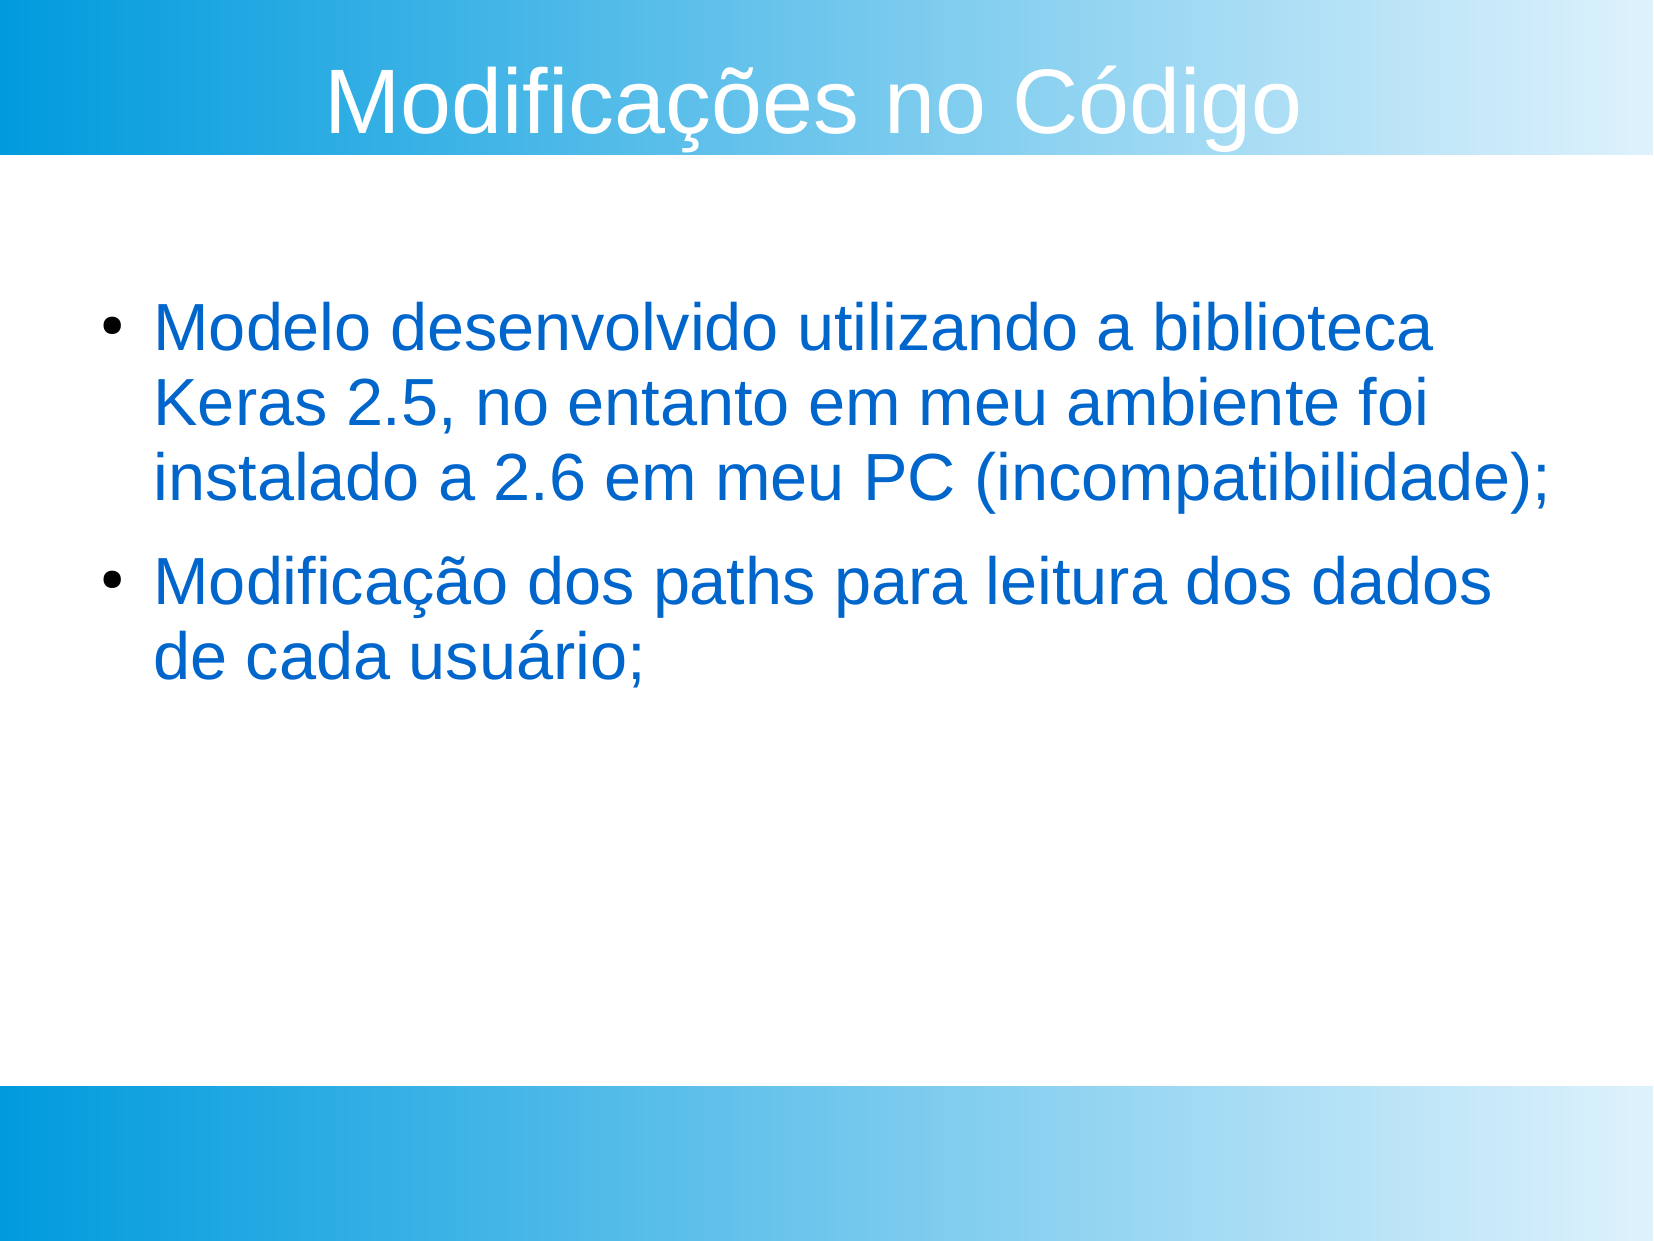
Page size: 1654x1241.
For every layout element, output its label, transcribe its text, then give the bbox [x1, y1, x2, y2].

title Modificações no Código [82, 49, 1571, 155]
list Modelo desenvolvido utilizando a biblioteca Keras 2.5, no entanto em meu ambiente foi instalado a 2.6 em meu PC (incompatibilidade); Modificação dos paths para leitura dos dados de cada usuário; [82, 290, 1571, 1010]
